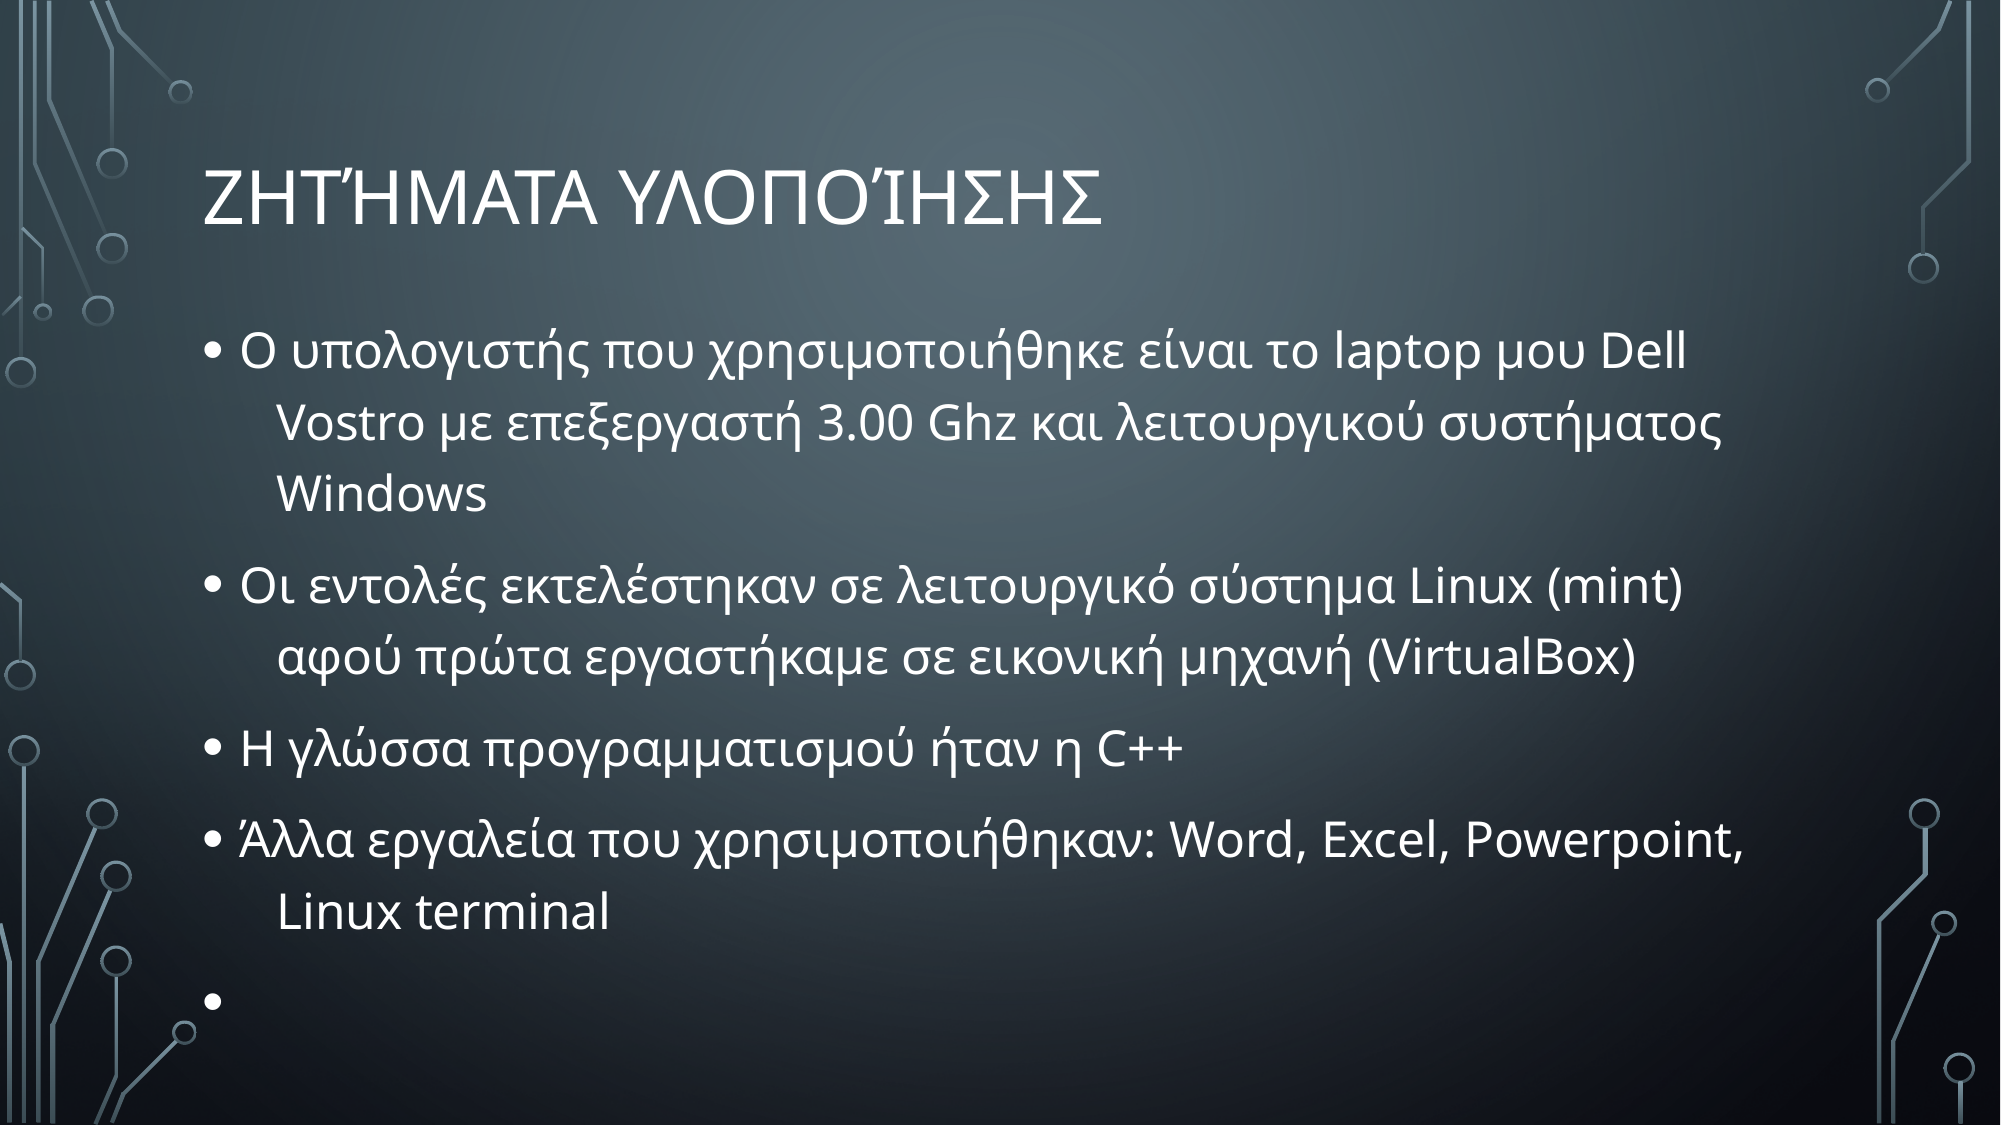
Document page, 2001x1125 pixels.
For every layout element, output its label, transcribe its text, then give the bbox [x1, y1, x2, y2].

list Ο υπολογιστής που χρησιμοποιήθηκε είναι το laptop μου Dell Vostro με επεξεργαστή 3.00 Ghz και λειτουργικού συστήματος Windows Οι εντολές εκτελέστηκαν σε λειτουργικό σύστημα Linux (mint) αφού πρώτα εργαστήκαμε σε εικονική μηχανή (VirtualBox) Η γλώσσα προγραμματισμού ήταν η C++ Άλλα εργαλεία που χρησιμοποιήθηκαν: Word, Excel, Powerpoint, Linux terminal [187, 299, 1813, 951]
title ΖΗΤΉΜΑΤΑ ΥΛΟΠΟΊΗΣΗΣ [187, 101, 1813, 299]
